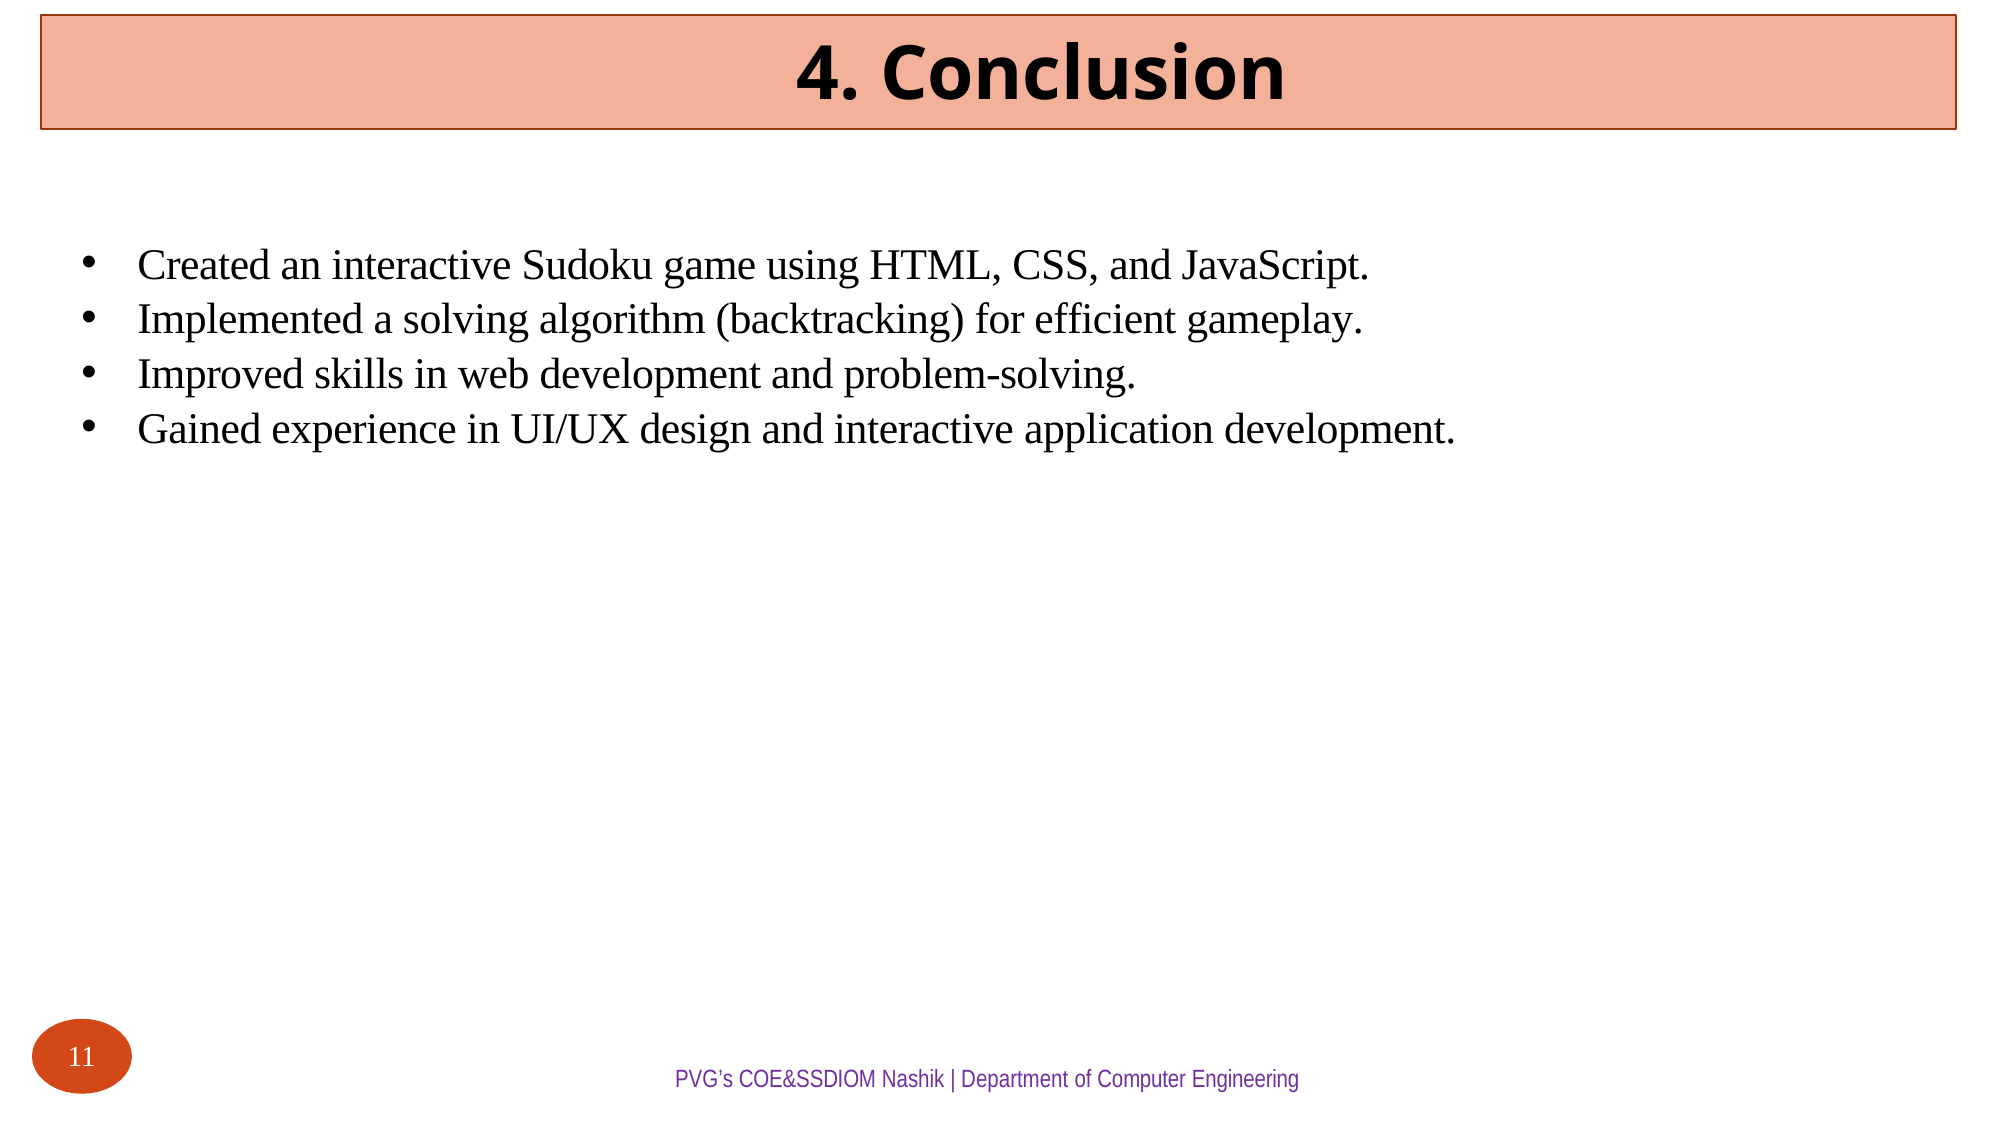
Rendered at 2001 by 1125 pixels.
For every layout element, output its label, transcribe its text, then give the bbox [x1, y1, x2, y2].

title 4. Conclusion [40, 15, 1956, 130]
text_box [31, 1018, 132, 1094]
footer PVG’s COE&SSDIOM Nashik | Department of Computer Engineering [672, 1061, 1306, 1095]
text_box Created an interactive Sudoku game using HTML, CSS, and JavaScript. Implemented a solving algorithm (backtracking) for efficient gameplay. Improved skills in web development and problem-solving. Gained experience in UI/UX design and interactive application development. [81, 233, 1827, 455]
slide_number 11 [61, 1038, 105, 1076]
